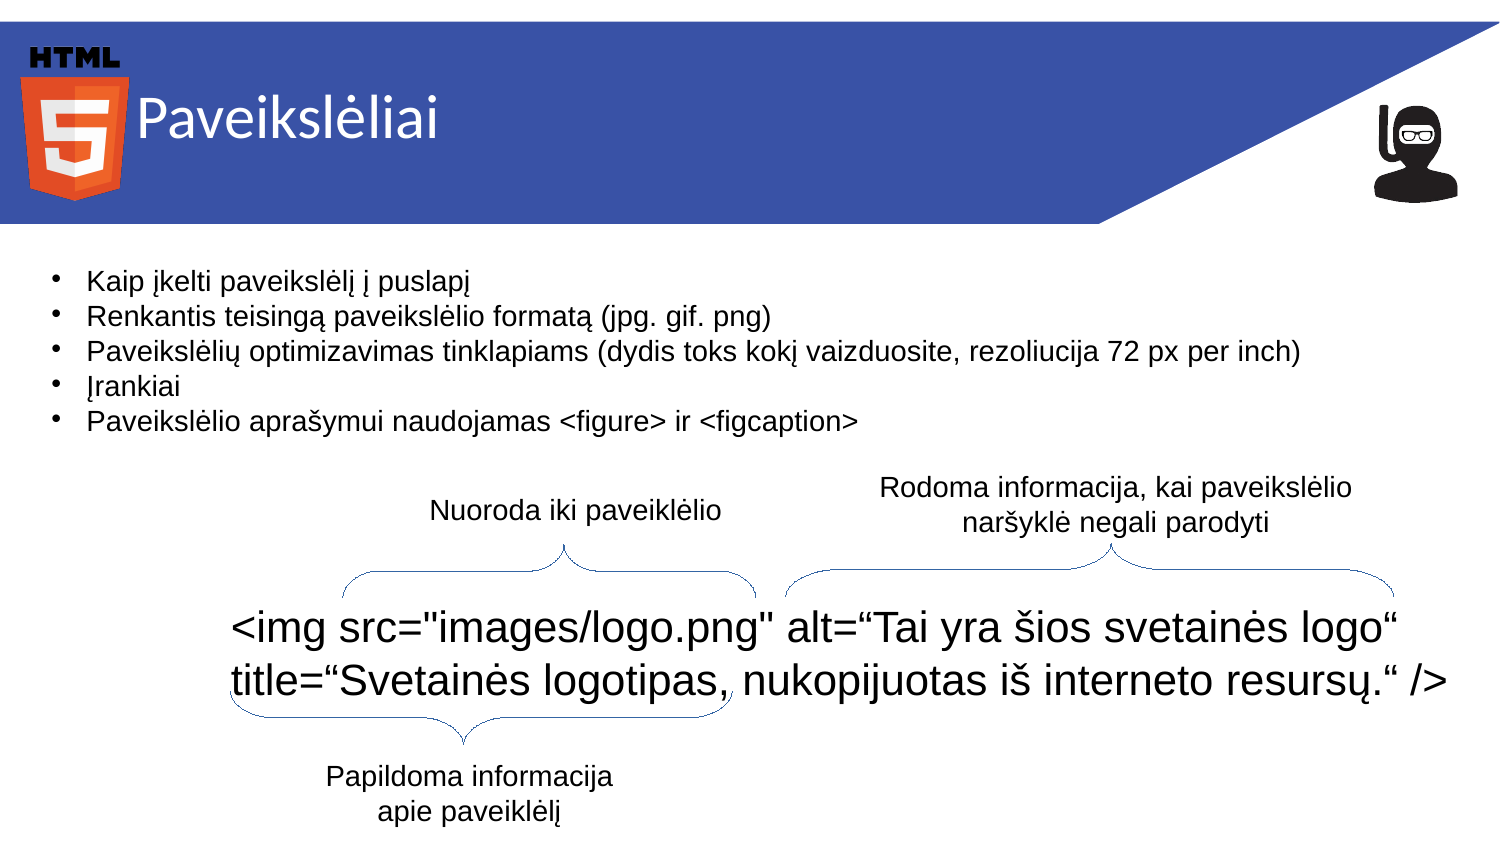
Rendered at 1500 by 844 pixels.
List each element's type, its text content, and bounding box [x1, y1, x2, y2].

text_box Rodoma informacija, kai paveikslėlio naršyklė negali parodyti [862, 460, 1371, 542]
text_box Paveikslėliai [130, 72, 1500, 167]
picture [1326, 167, 1500, 211]
text_box Kaip įkelti paveikslėlį į puslapį Renkantis teisingą paveikslėlio formatą (jpg. gif. png) Paveikslėlių optimizavimas tinklapiams (dydis toks kokį vaizduosite, rezoliucija 72 px per inch) Įrankiai Paveikslėlio aprašymui naudojamas <figure> ir <figcaption> [36, 247, 1389, 789]
picture [20, 46, 130, 201]
text_box [1096, 167, 1500, 227]
text_box Nuoroda iki paveiklėlio [413, 484, 739, 538]
text_box [1404, 24, 1500, 72]
text_box Papildoma informacija apie paveiklėlį [307, 749, 632, 831]
text_box <img src="images/logo.png" alt=“Tai yra šios svetainės logo“ title=“Svetainės logotipas, nukopijuotas iš interneto resursų.“ /> [216, 591, 1465, 705]
